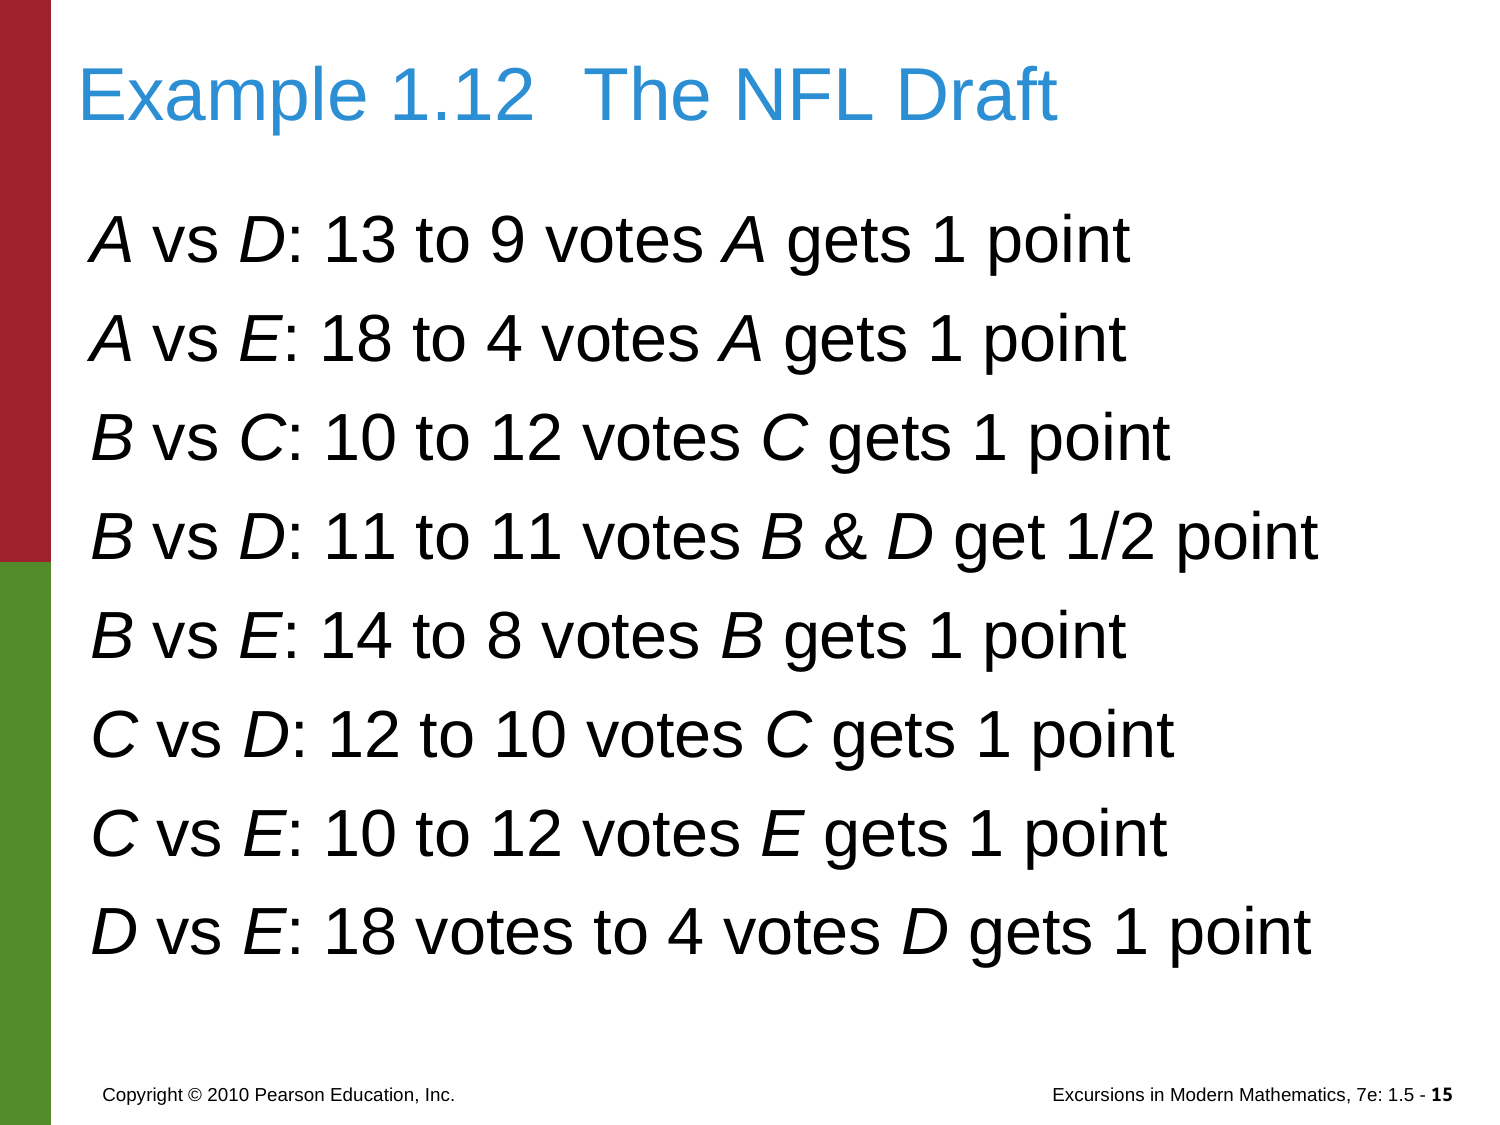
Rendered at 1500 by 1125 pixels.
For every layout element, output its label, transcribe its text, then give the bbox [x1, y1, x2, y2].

list A vs D: 13 to 9 votes A gets 1 point A vs E: 18 to 4 votes A gets 1 point B vs C: 10 to 12 votes C gets 1 point B vs D: 11 to 11 votes B & D get 1/2 point B vs E: 14 to 8 votes B gets 1 point C vs D: 12 to 10 votes C gets 1 point C vs E: 10 to 12 votes E gets 1 point D vs E: 18 votes to 4 votes D gets 1 point [74, 187, 1463, 1088]
text_box Example 1.12 The NFL Draft [62, 37, 1413, 143]
